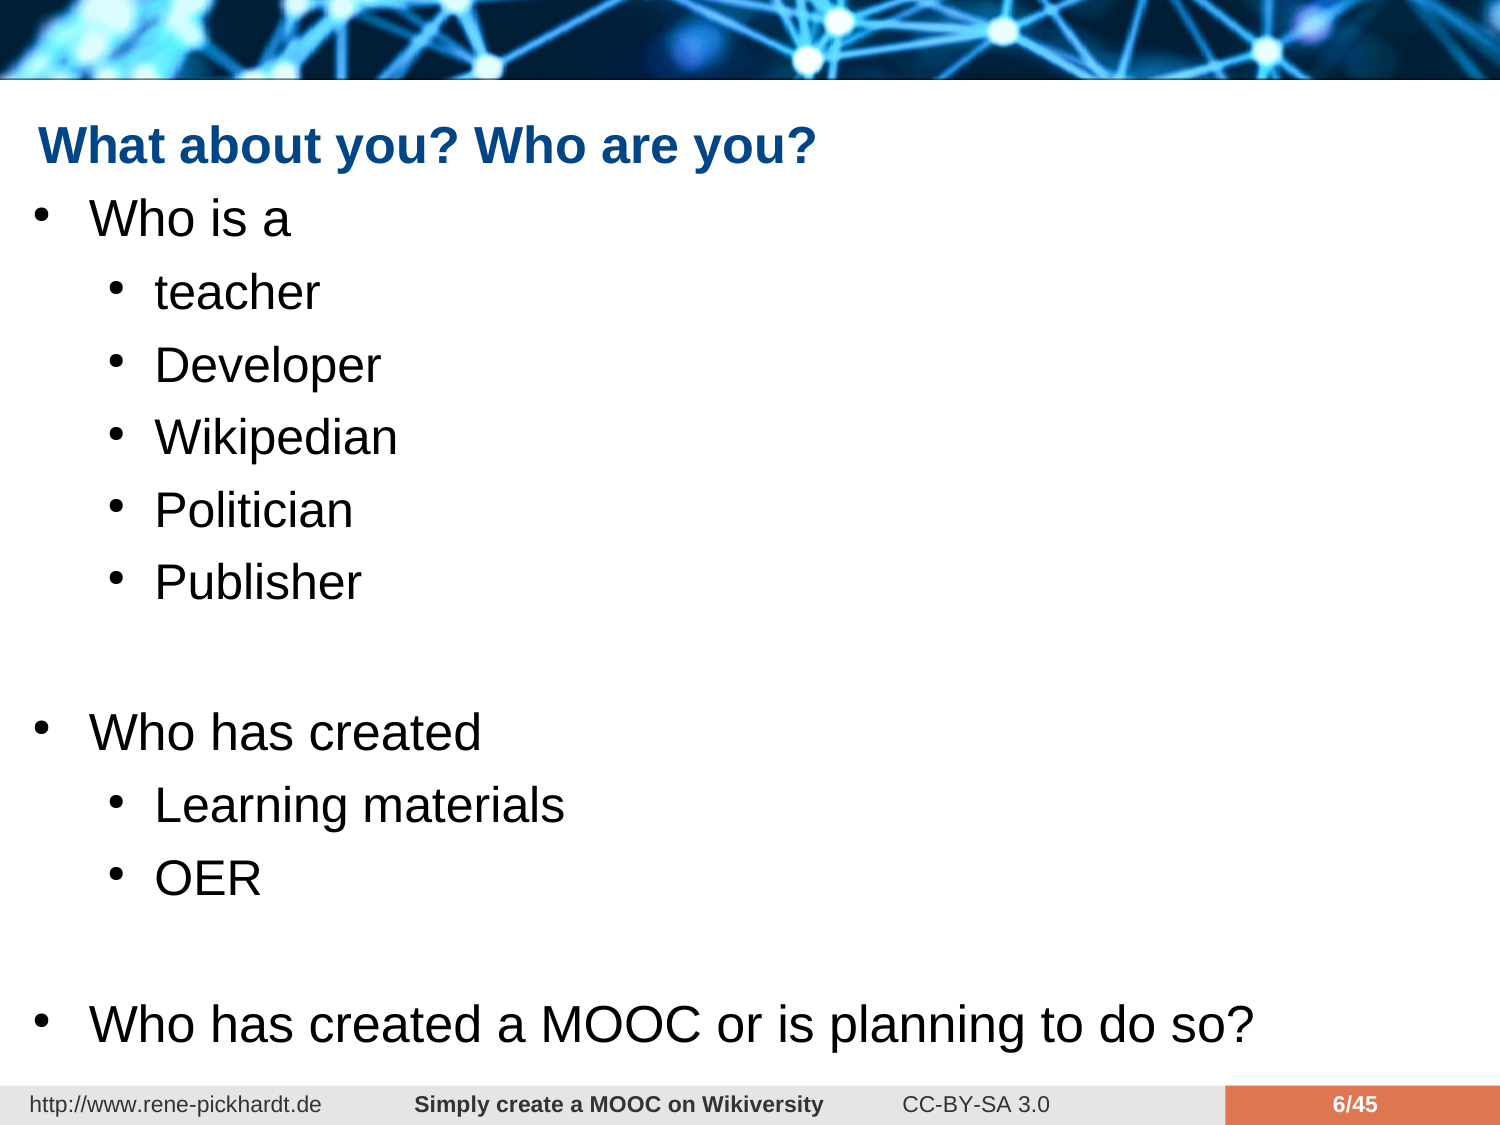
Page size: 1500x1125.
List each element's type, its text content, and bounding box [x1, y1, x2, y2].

picture [0, 0, 1500, 80]
list Who is a teacher Developer Wikipedian Politician Publisher Who has created Learning materials OER Who has created a MOOC or is planning to do so? [17, 177, 1477, 1063]
title What about you? Who are you? [23, 112, 1500, 187]
